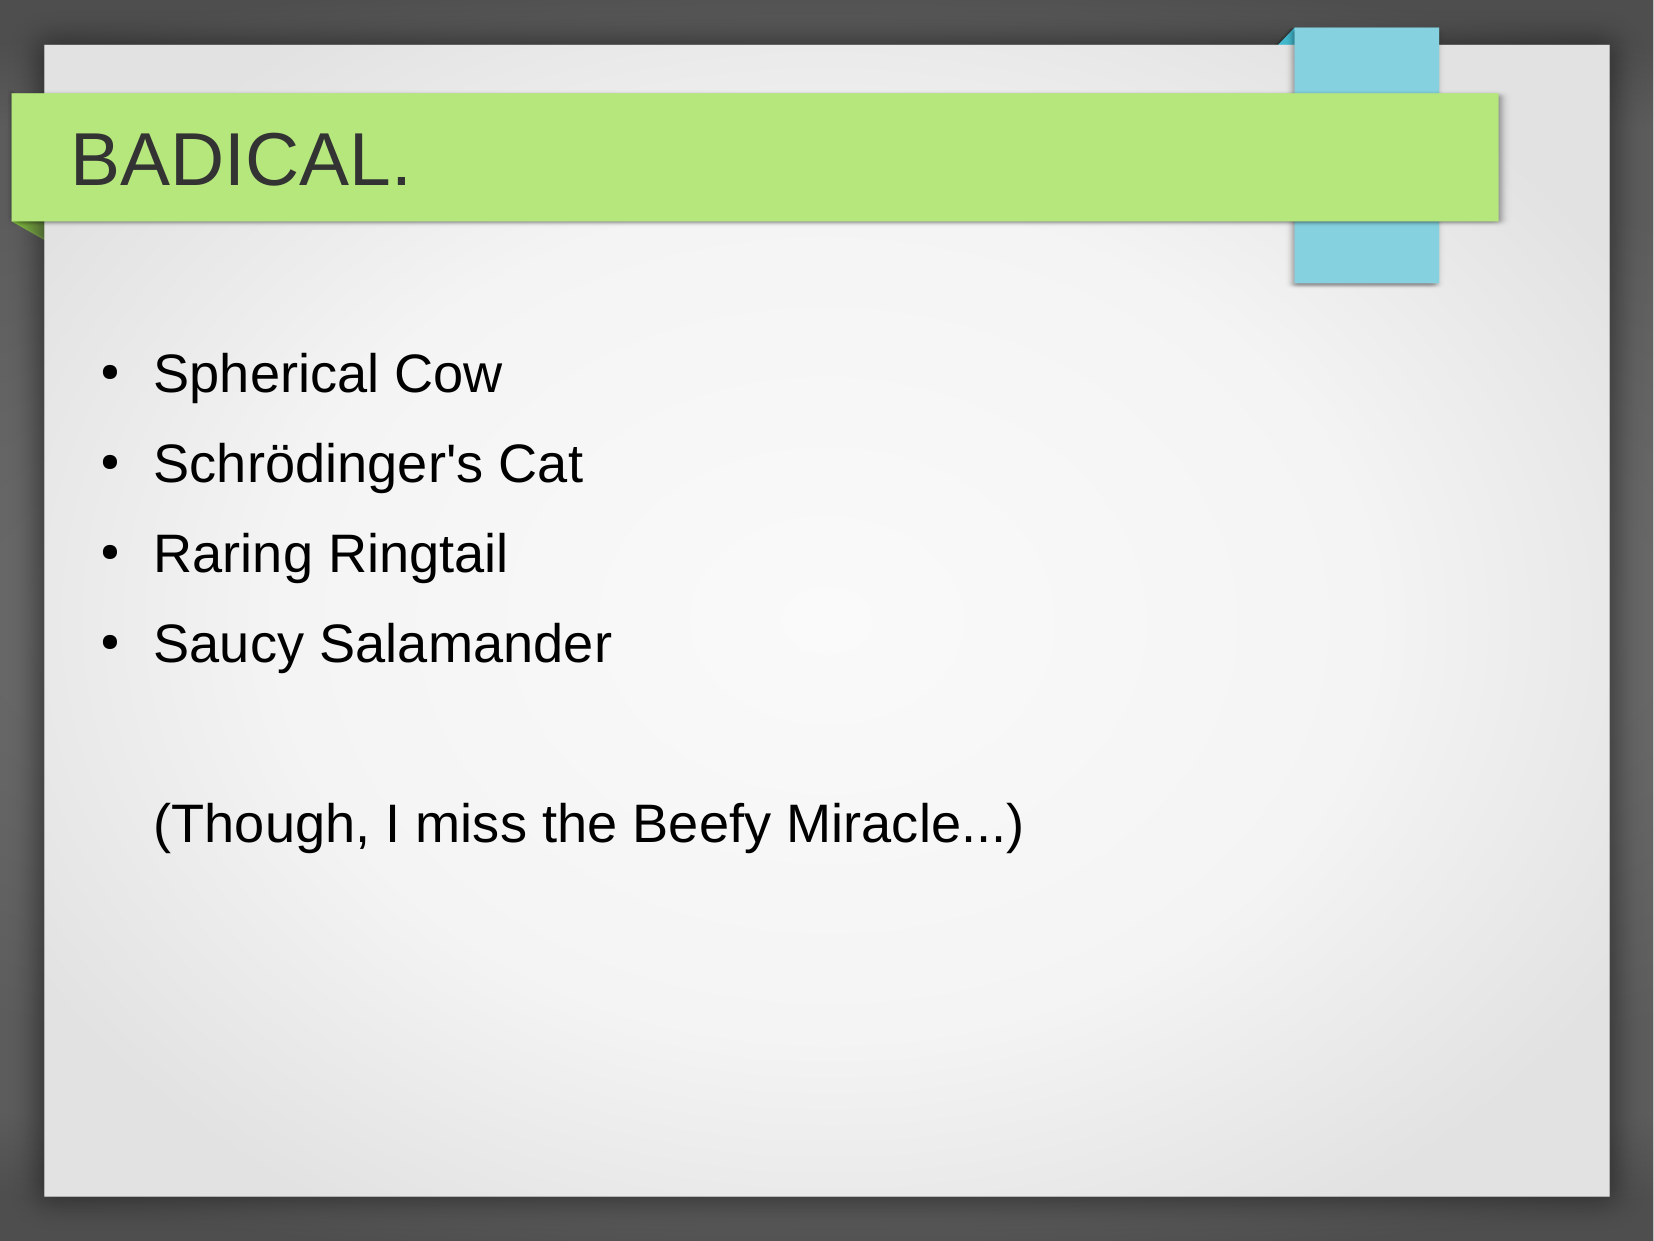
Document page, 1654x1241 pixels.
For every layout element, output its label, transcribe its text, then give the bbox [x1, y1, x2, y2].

list Spherical Cow Schrödinger's Cat Raring Ringtail Saucy Salamander (Though, I miss the Beefy Miracle...) [82, 343, 1538, 1063]
title BADICAL. [70, 106, 1229, 213]
picture [0, 0, 1654, 1241]
